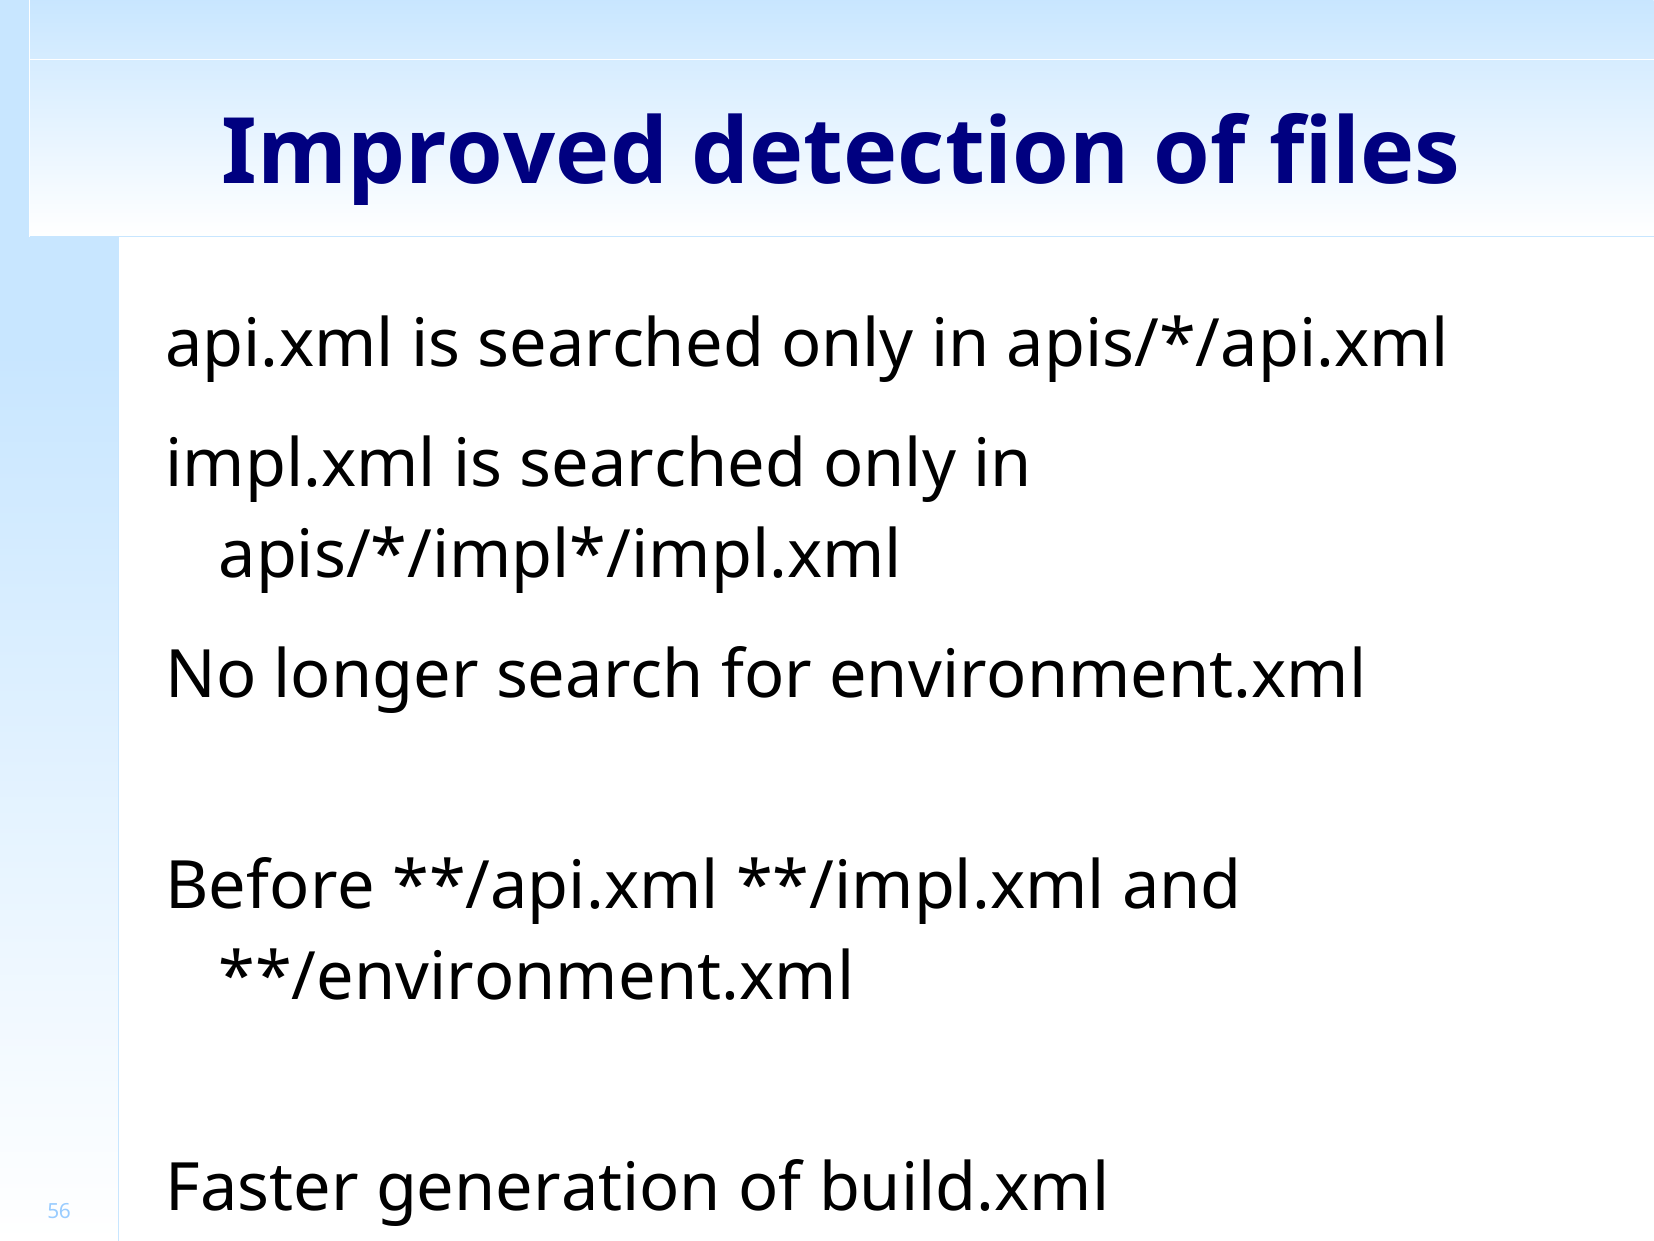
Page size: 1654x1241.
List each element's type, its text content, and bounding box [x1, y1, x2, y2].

list api.xml is searched only in apis/*/api.xml impl.xml is searched only in apis/*/impl*/impl.xml No longer search for environment.xml Before **/api.xml **/impl.xml and **/environment.xml Faster generation of build.xml [147, 295, 1625, 1182]
title Improved detection of files [29, 59, 1654, 237]
